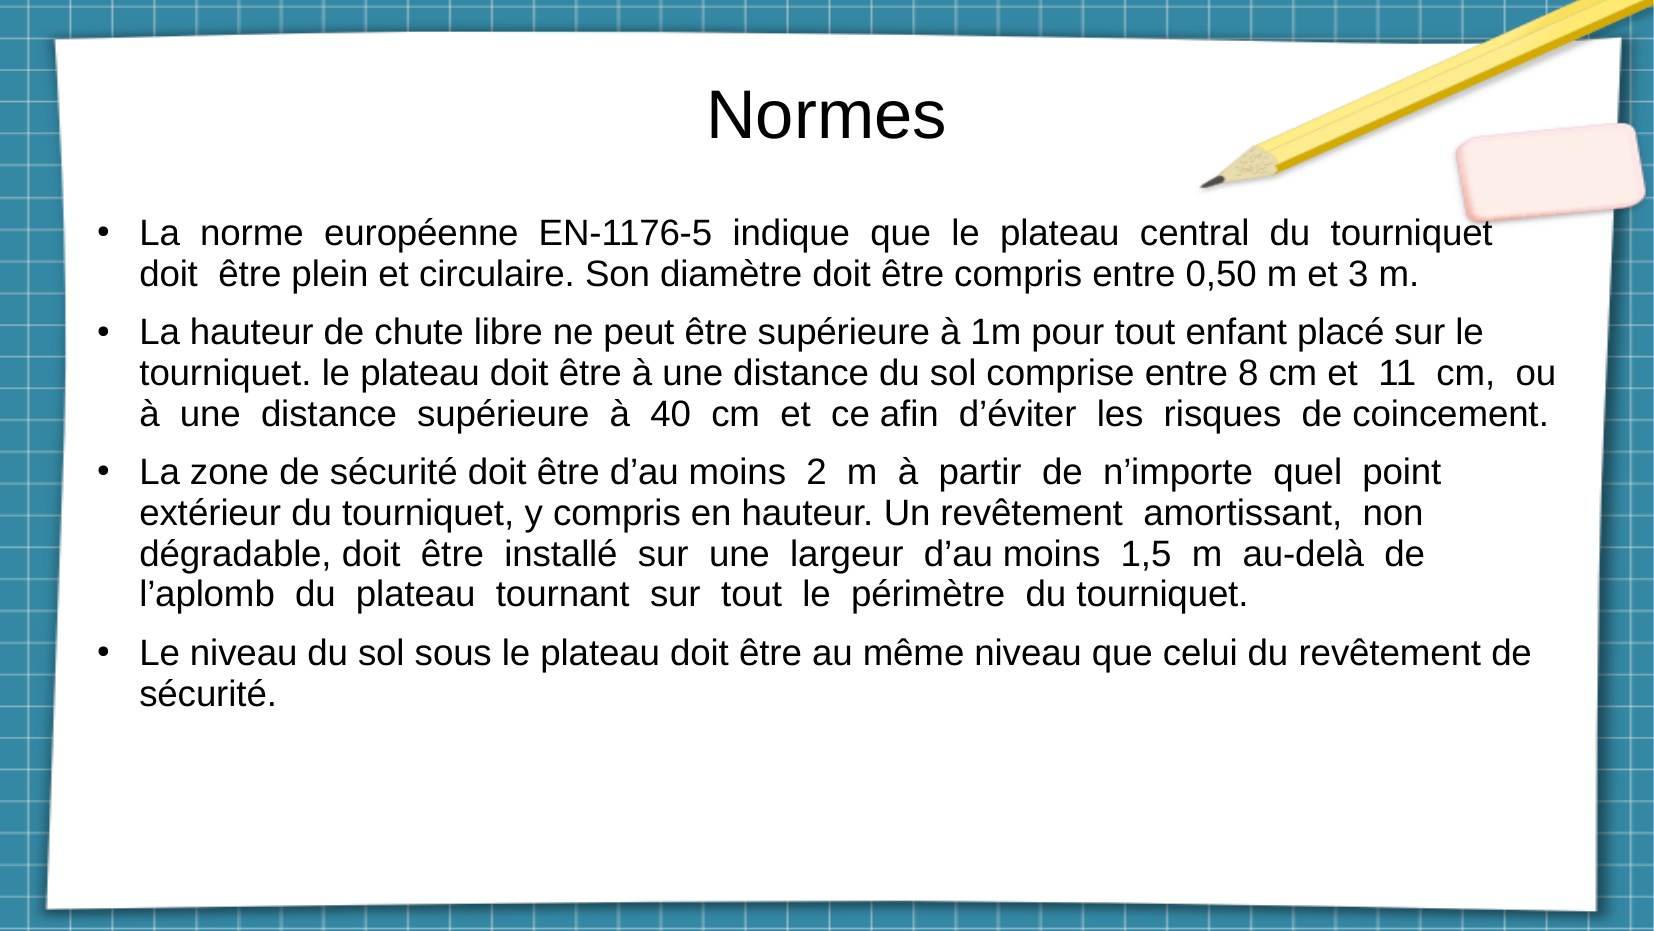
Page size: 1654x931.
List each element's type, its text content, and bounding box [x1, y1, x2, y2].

list La norme européenne EN-1176-5 indique que le plateau central du tourniquet doit être plein et circulaire. Son diamètre doit être compris entre 0,50 m et 3 m. La hauteur de chute libre ne peut être supérieure à 1m pour tout enfant placé sur le tourniquet. le plateau doit être à une distance du sol comprise entre 8 cm et 11 cm, ou à une distance supérieure à 40 cm et ce afin d’éviter les risques de coincement. La zone de sécurité doit être d’au moins 2 m à partir de n’importe quel point extérieur du tourniquet, y compris en hauteur. Un revêtement amortissant, non dégradable, doit être installé sur une largeur d’au moins 1,5 m au-delà de l’aplomb du plateau tournant sur tout le périmètre du tourniquet. Le niveau du sol sous le plateau doit être au même niveau que celui du revêtement de sécurité. [82, 212, 1571, 753]
picture [0, 0, 1654, 931]
title Normes [82, 37, 1571, 193]
